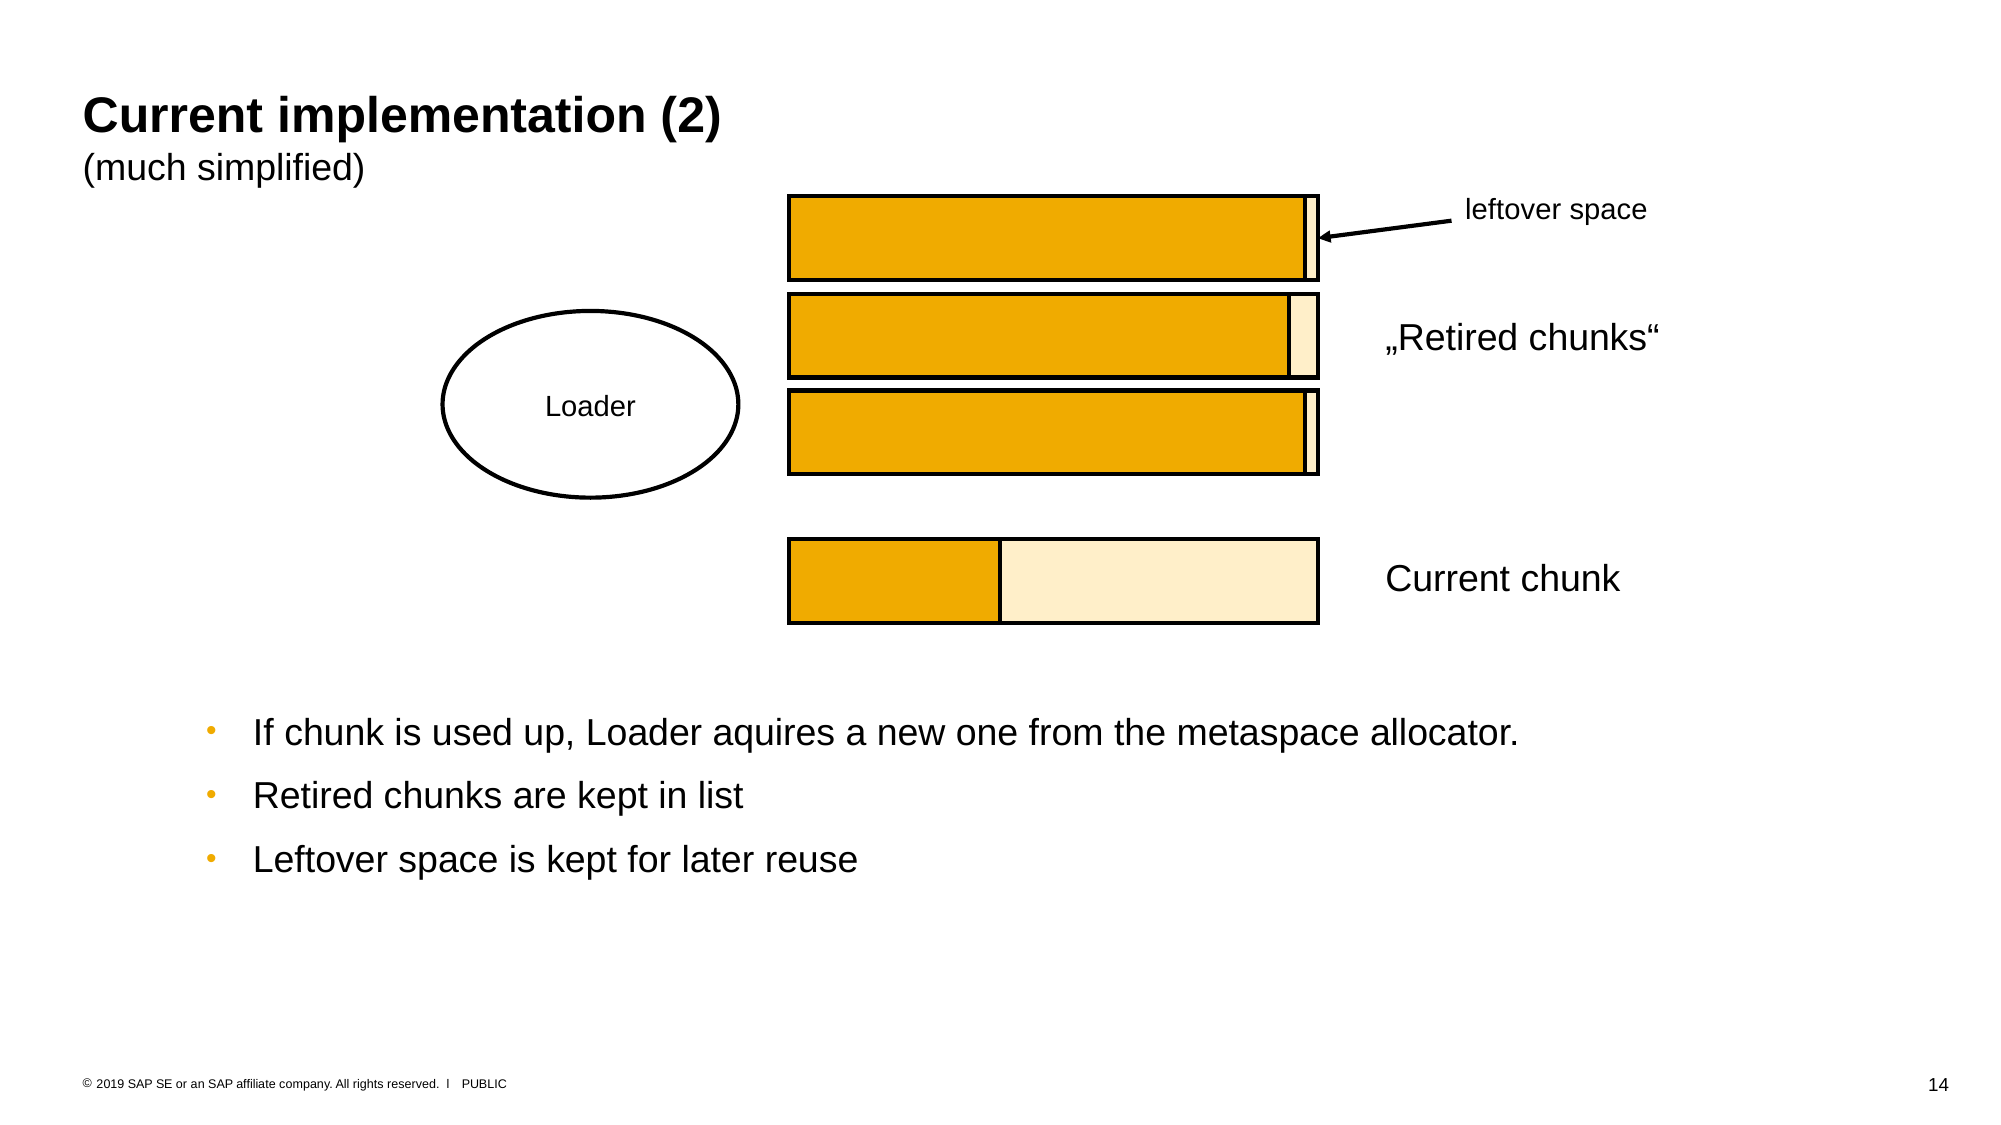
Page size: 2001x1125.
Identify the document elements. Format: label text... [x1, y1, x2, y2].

text_box leftover space [1465, 190, 1648, 226]
text_box „Retired chunks“ [1385, 312, 1661, 358]
title Current implementation (2) (much simplified) [82, 82, 1918, 189]
text_box [788, 390, 1319, 475]
text_box If chunk is used up, Loader aquires a new one from the metaspace allocator. Retired chunks are kept in list Leftover space is kept for later reuse [205, 707, 1747, 945]
text_box [788, 196, 1319, 281]
text_box Current chunk [1385, 554, 1621, 600]
text_box [788, 293, 1319, 378]
text_box Loader [442, 310, 739, 498]
text_box [788, 539, 1319, 623]
